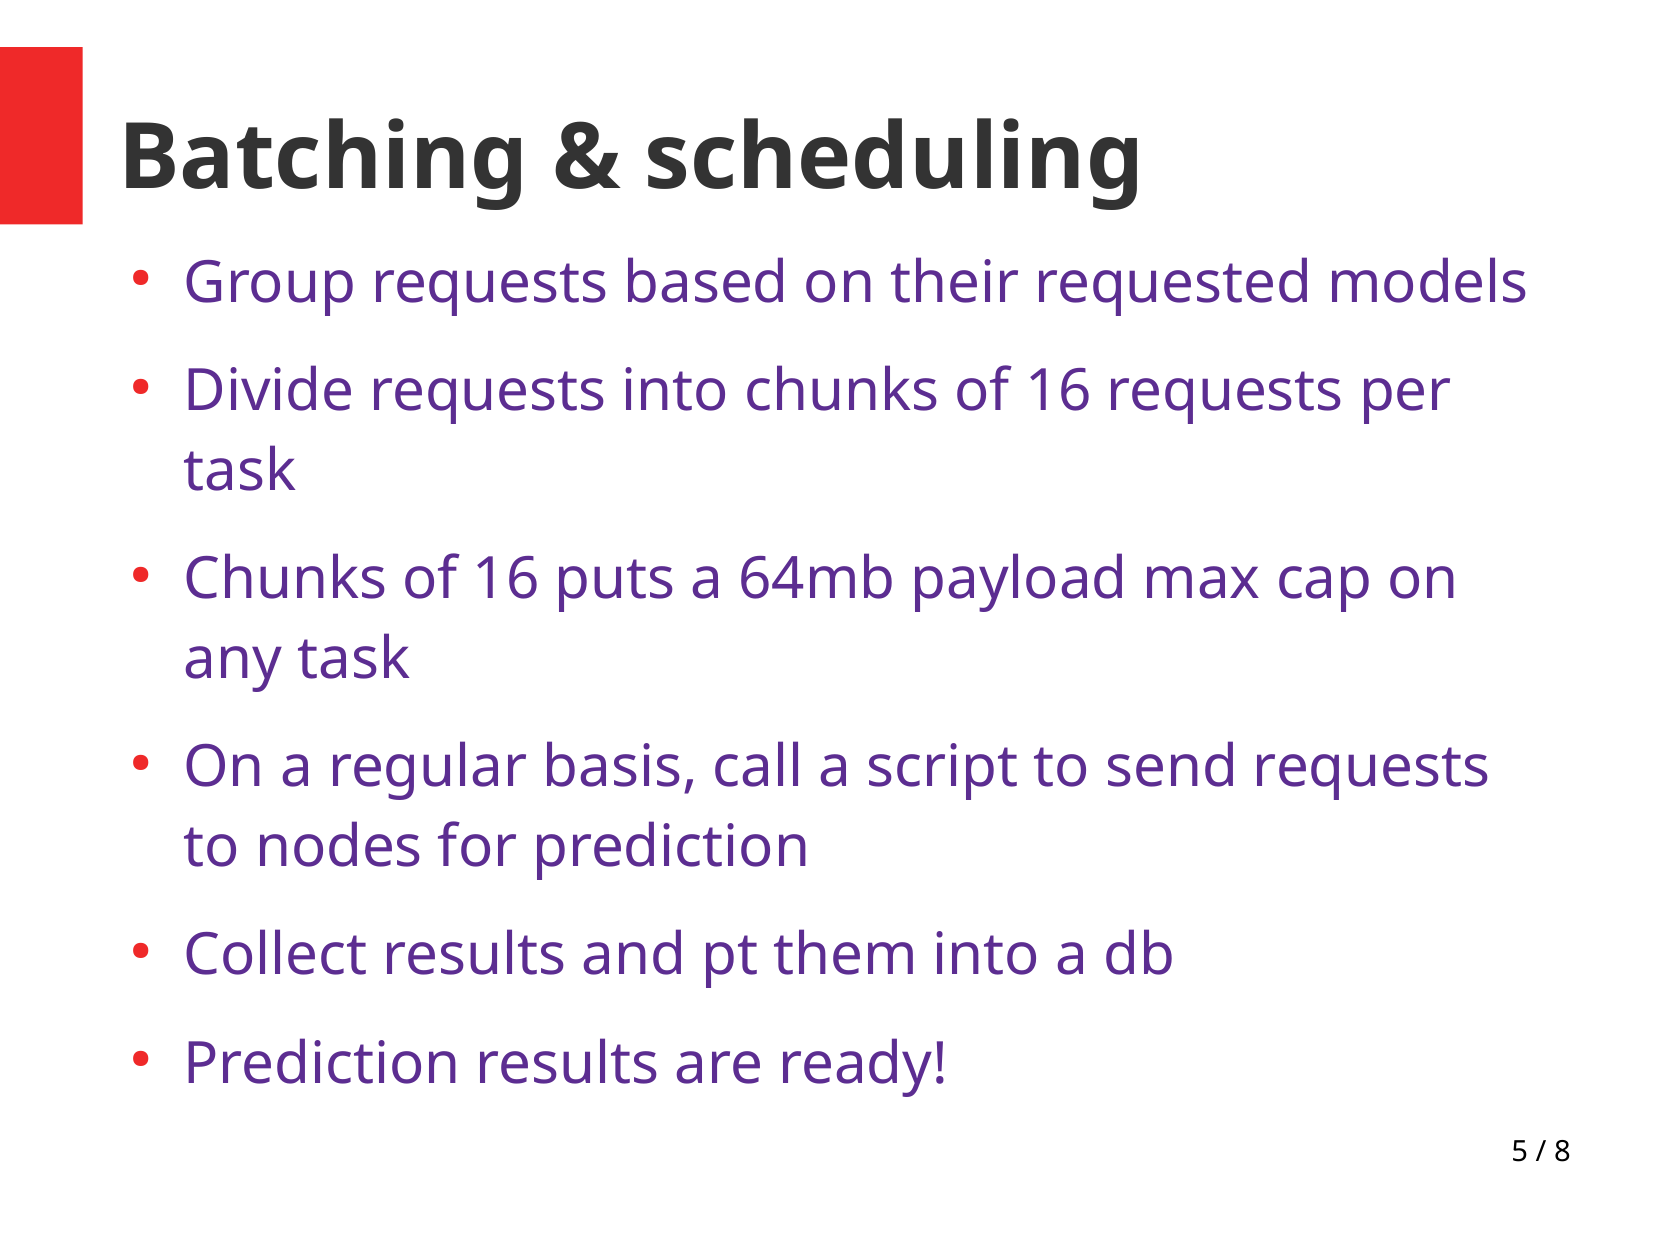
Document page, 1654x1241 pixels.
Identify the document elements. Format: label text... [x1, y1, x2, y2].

list Group requests based on their requested models Divide requests into chunks of 16 requests per task Chunks of 16 puts a 64mb payload max cap on any task On a regular basis, call a script to send requests to nodes for prediction Collect results and pt them into a db Prediction results are ready! [112, 240, 1531, 960]
title Batching & scheduling [118, 49, 1571, 257]
